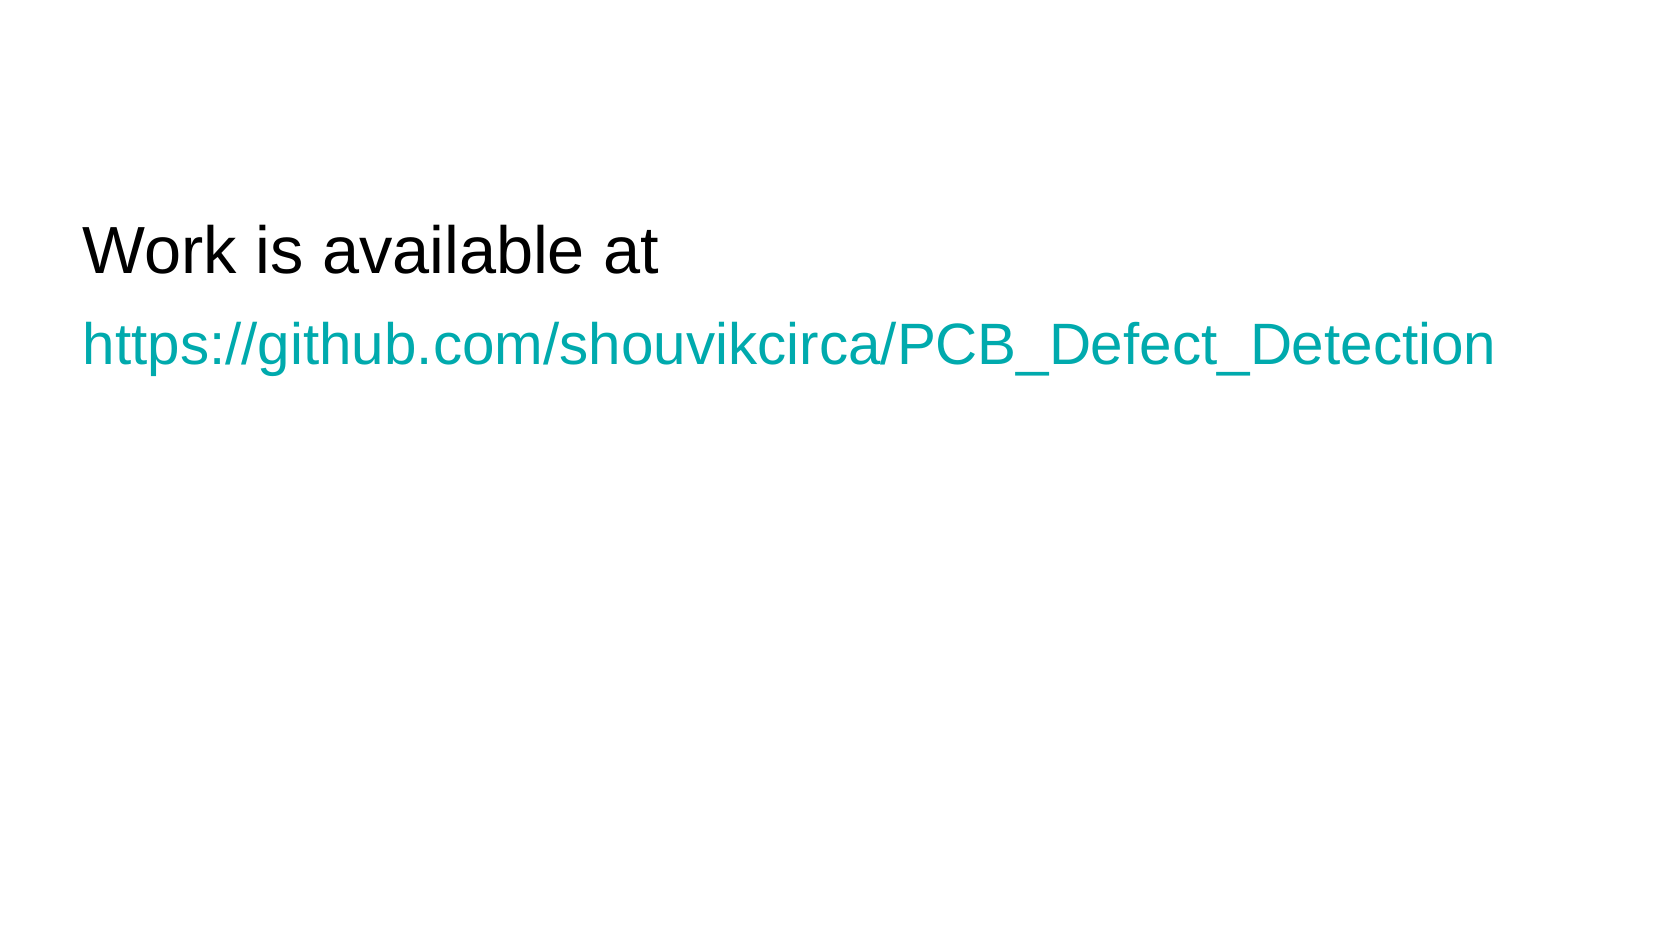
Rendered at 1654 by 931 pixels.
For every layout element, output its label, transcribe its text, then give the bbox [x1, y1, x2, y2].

list https://github.com/shouvikcirca/PCB_Defect_Detection [82, 312, 1571, 414]
title Work is available at [82, 172, 1571, 312]
